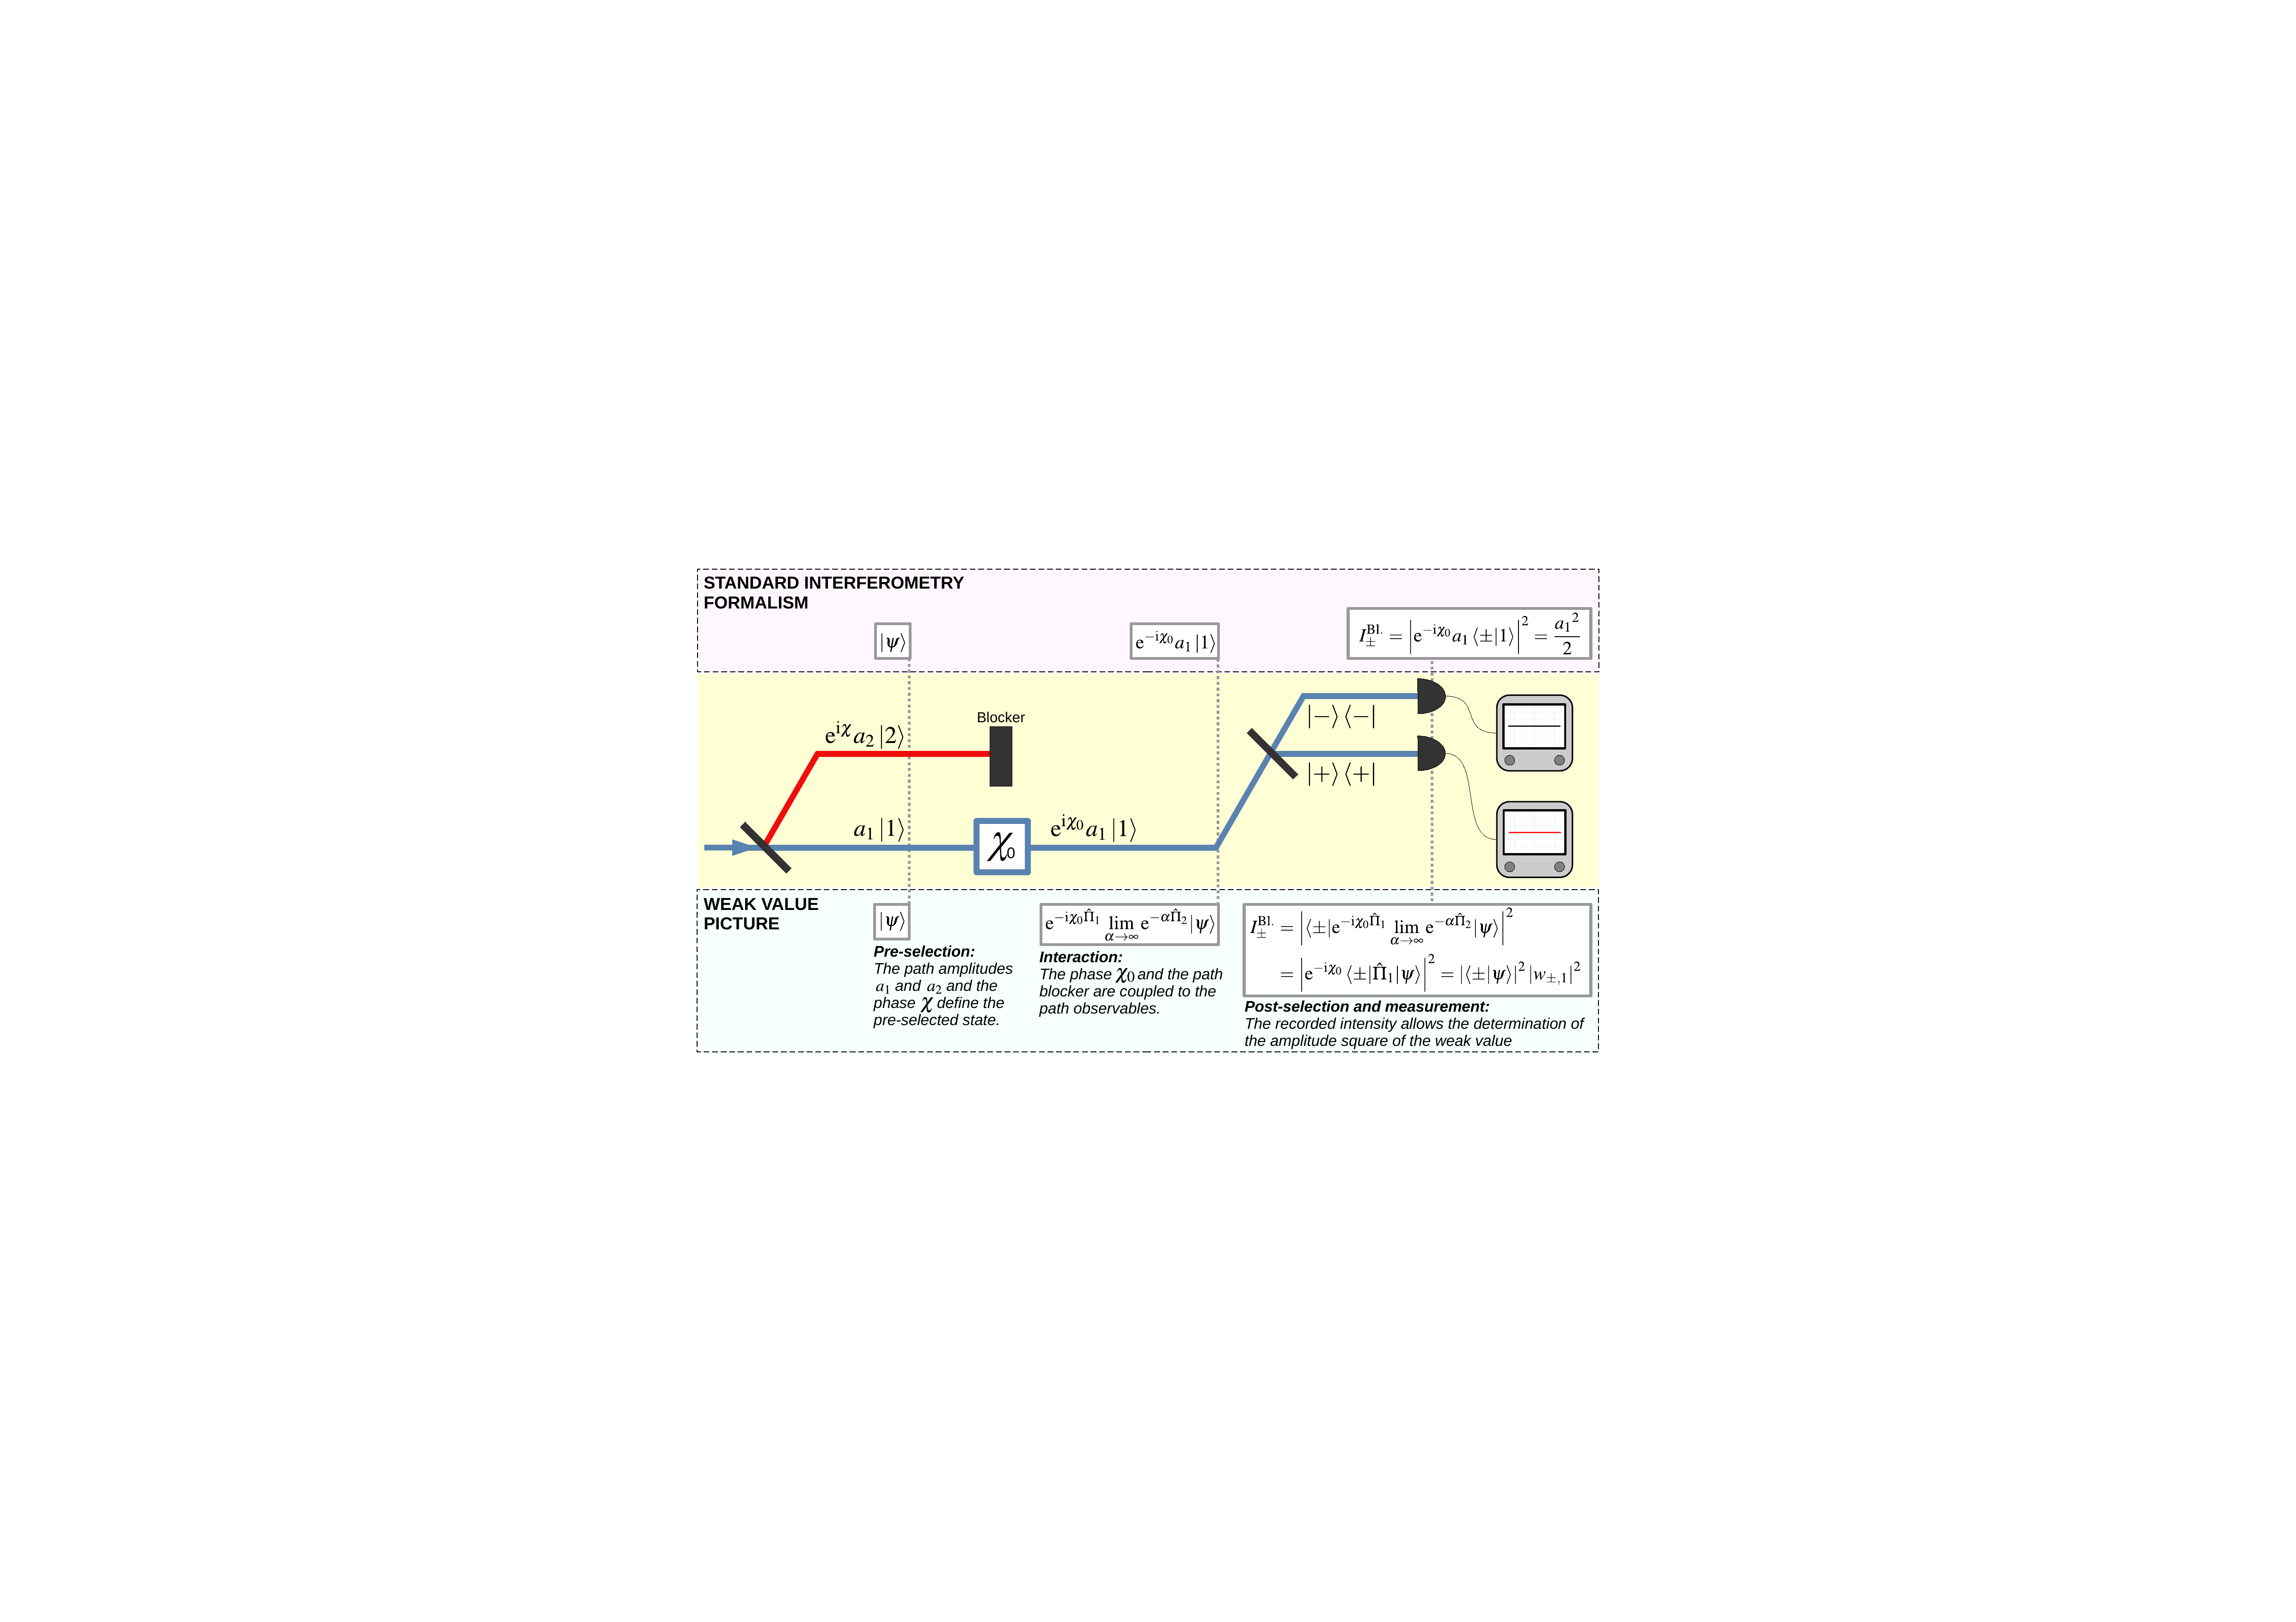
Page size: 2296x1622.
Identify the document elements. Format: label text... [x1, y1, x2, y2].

picture [852, 811, 908, 844]
picture [914, 976, 947, 1016]
picture [1045, 904, 1217, 943]
picture [876, 627, 909, 654]
text_box [697, 889, 1599, 1052]
picture [822, 719, 907, 751]
text_box 0 [1000, 841, 1031, 874]
picture [875, 906, 908, 933]
text_box Pre-selection: The path amplitudes and and the phase define the pre-selected state. [867, 940, 1025, 1032]
picture [1353, 608, 1584, 658]
text_box Blocker [970, 706, 1033, 729]
picture [1303, 703, 1377, 731]
text_box STANDARD INTERFEROMETRY FORMALISM [697, 570, 976, 617]
picture [1244, 905, 1583, 996]
picture [1504, 705, 1564, 747]
picture [1048, 805, 1138, 846]
picture [1131, 629, 1216, 657]
text_box Post-selection and measurement: The recorded intensity allows the determination of the amplitude square of the weak value [1237, 995, 1592, 1053]
text_box [698, 674, 1599, 887]
text_box Interaction: The phase and the path blocker are coupled to the path observables. [1032, 945, 1231, 1021]
picture [1505, 811, 1565, 854]
text_box [698, 569, 1599, 672]
text_box WEAK VALUE PICTURE [697, 891, 826, 937]
picture [1114, 966, 1137, 986]
picture [1303, 759, 1377, 790]
picture [870, 976, 892, 999]
